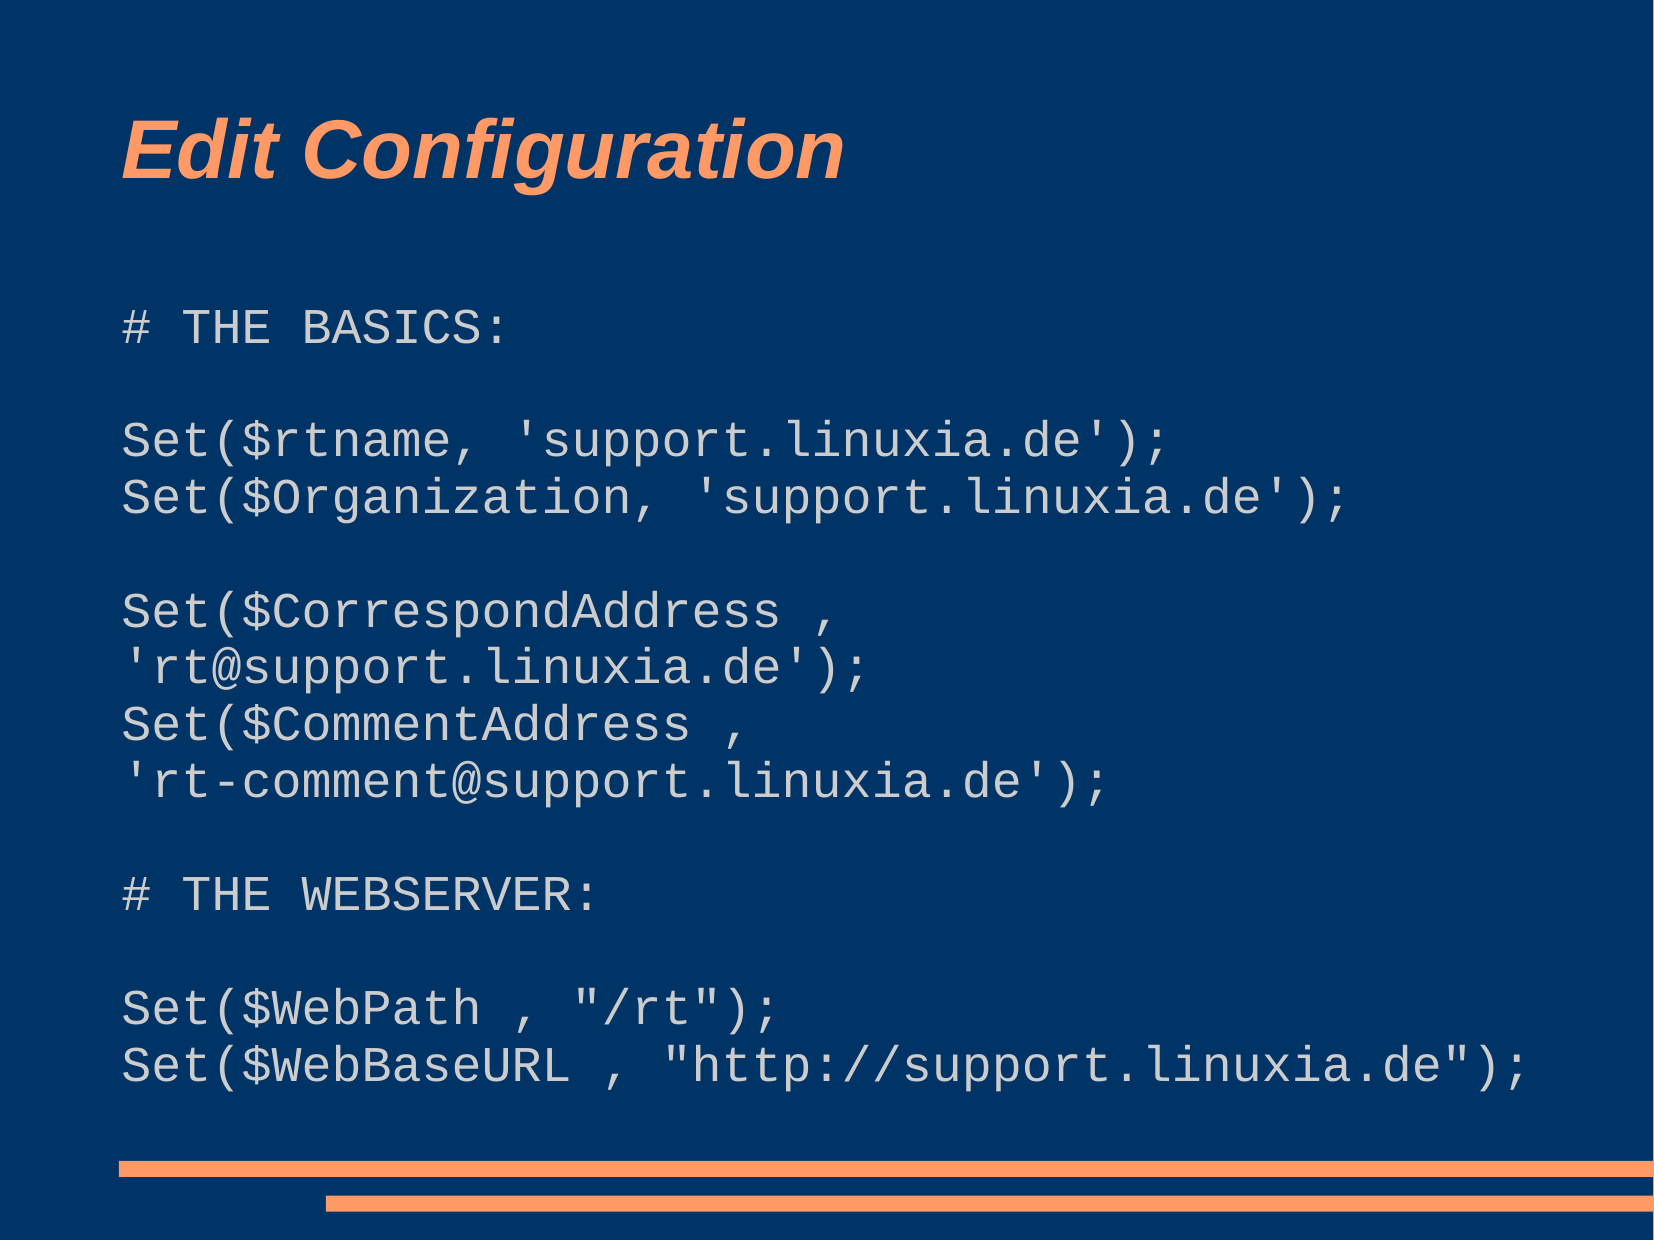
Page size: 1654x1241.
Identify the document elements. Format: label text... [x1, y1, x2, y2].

title Edit Configuration [121, 46, 1534, 254]
subtitle # THE BASICS: Set($rtname, 'support.linuxia.de'); Set($Organization, 'support.linuxia.de'); Set($CorrespondAddress , 'rt@support.linuxia.de'); Set($CommentAddress , 'rt-comment@support.linuxia.de'); # THE WEBSERVER: Set($WebPath , "/rt"); Set($WebBaseURL , "http://support.linuxia.de"); [121, 301, 1561, 1153]
